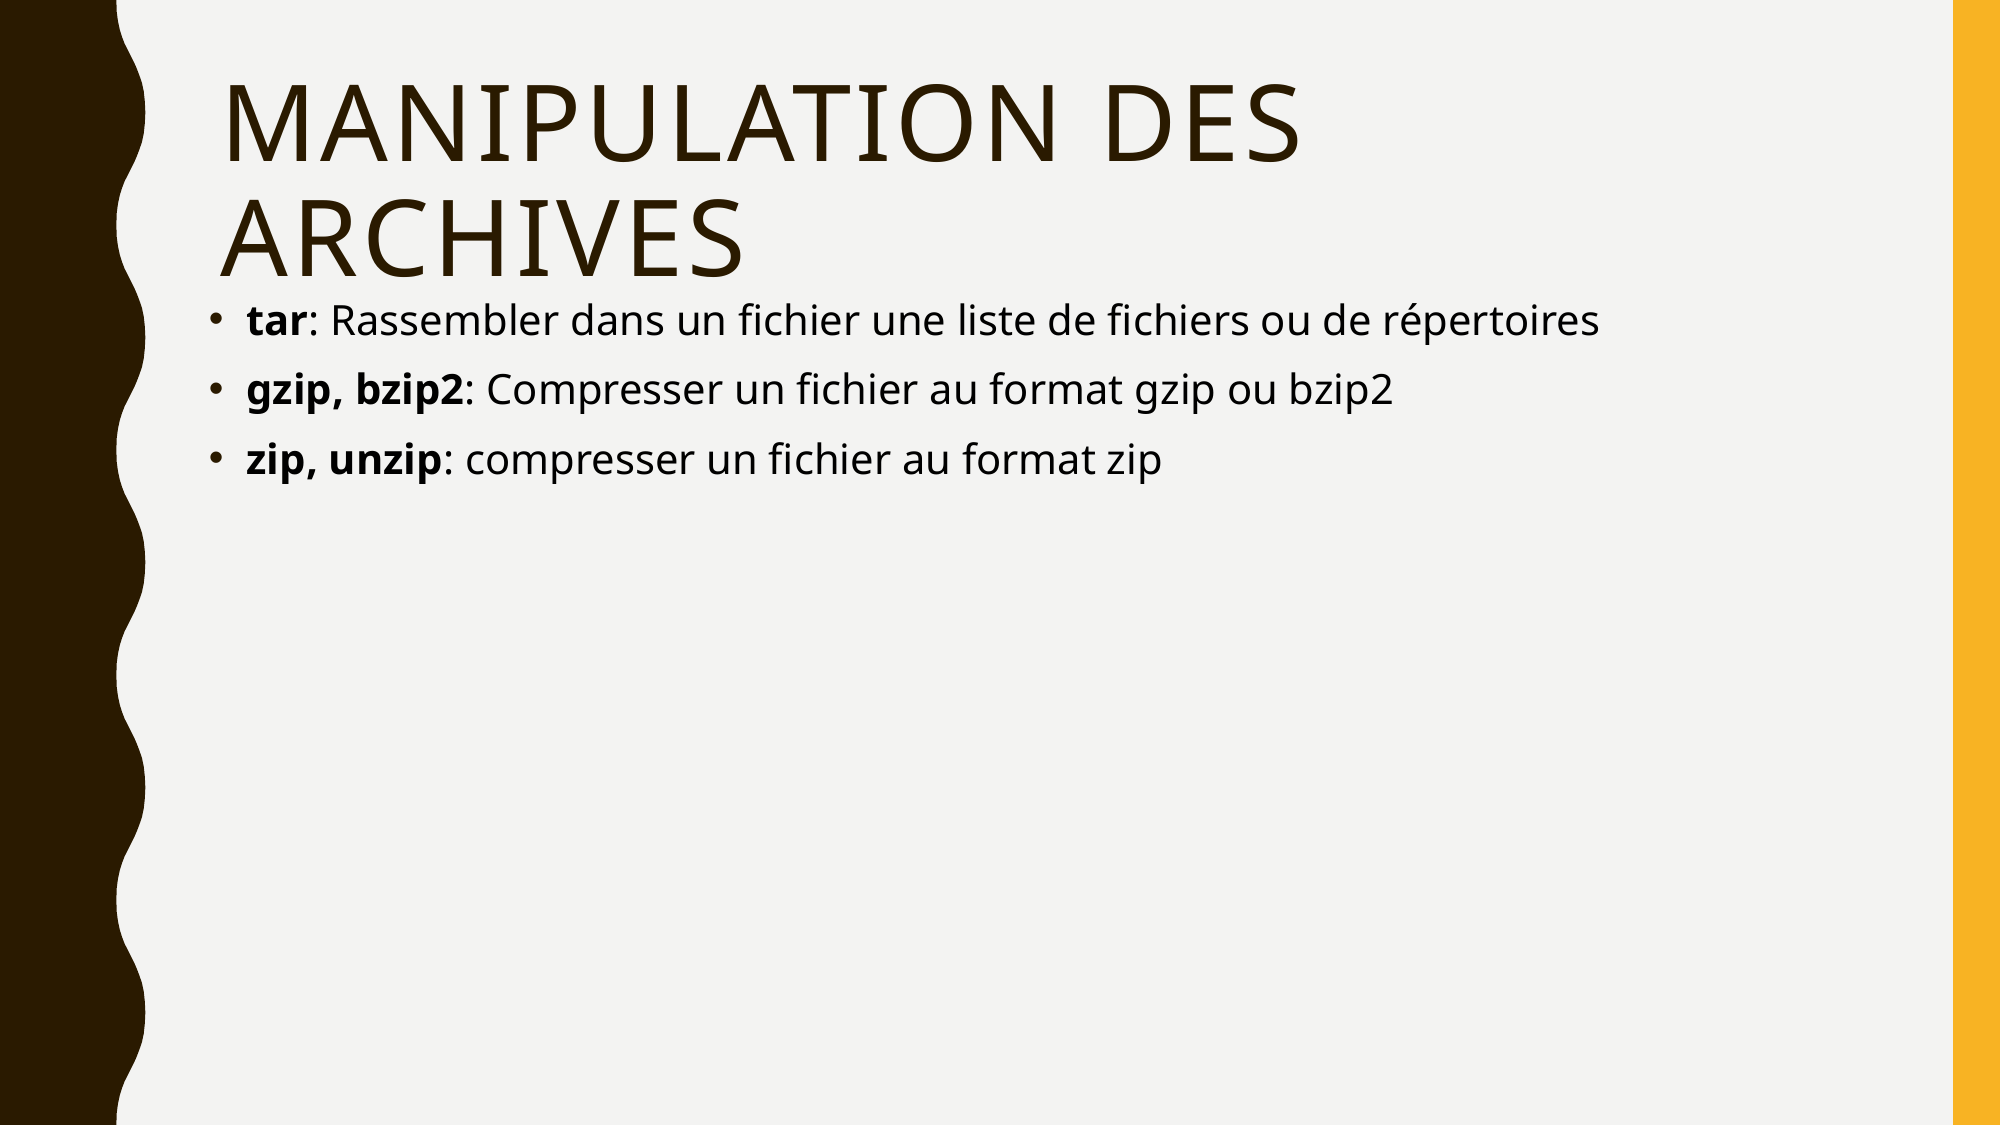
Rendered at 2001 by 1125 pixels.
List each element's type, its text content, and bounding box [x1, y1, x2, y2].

title Manipulation des archives [205, 62, 1876, 308]
list tar: Rassembler dans un fichier une liste de fichiers ou de répertoires gzip, bzip2: Compresser un fichier au format gzip ou bzip2 zip, unzip: compresser un fichier au format zip [193, 280, 1864, 871]
